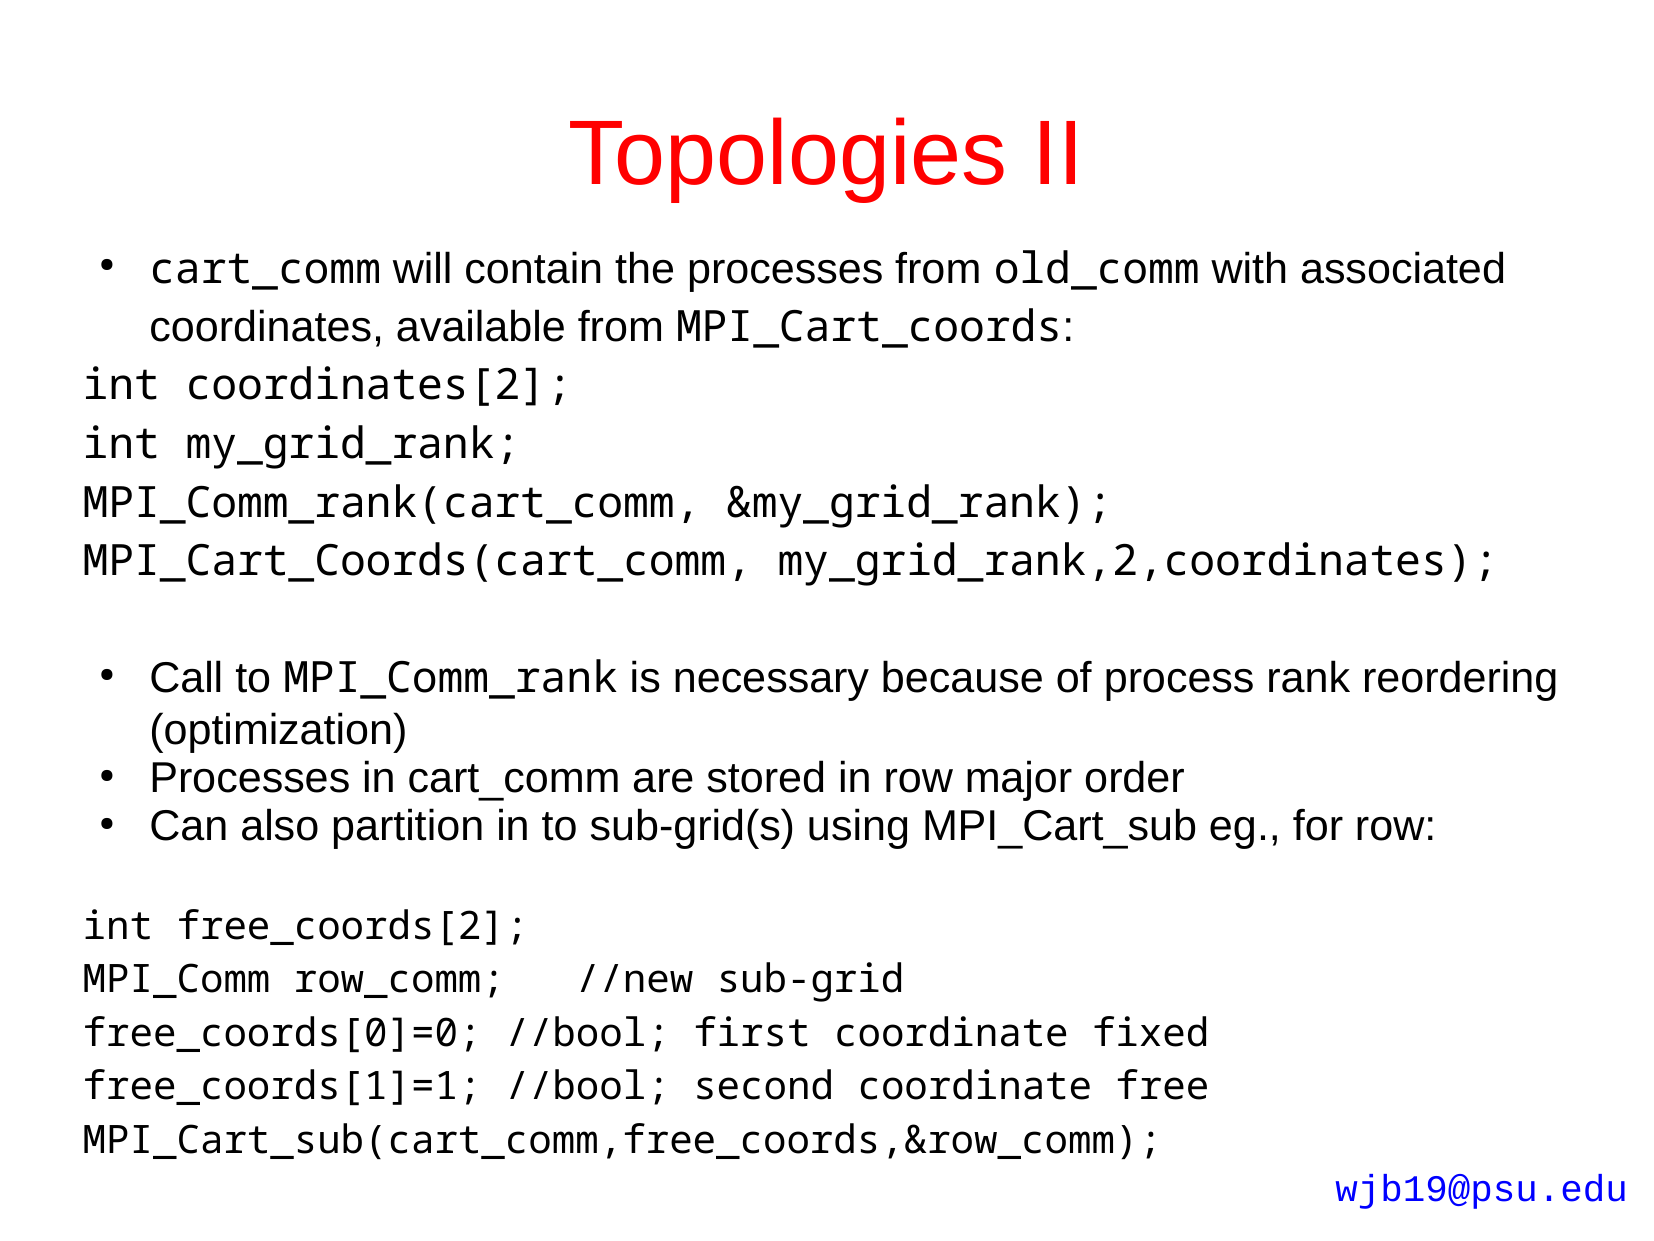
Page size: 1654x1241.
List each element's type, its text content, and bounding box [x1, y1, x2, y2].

text_box wjb19@psu.edu [1320, 1162, 1643, 1220]
title Topologies II [82, 49, 1571, 237]
list cart_comm will contain the processes from old_comm with associated coordinates, available from MPI_Cart_coords: int coordinates[2]; int my_grid_rank; MPI_Comm_rank(cart_comm, &my_grid_rank); MPI_Cart_Coords(cart_comm, my_grid_rank,2,coordinates); Call to MPI_Comm_rank is necessary because of process rank reordering (optimization) Processes in cart_comm are stored in row major order Can also partition in to sub-grid(s) using MPI_Cart_sub eg., for row: int free_coords[2]; MPI_Comm row_comm; //new sub-grid free_coords[0]=0; //bool; first coordinate fixed free_coords[1]=1; //bool; second coordinate free MPI_Cart_sub(cart_comm,free_coords,&row_comm); [82, 237, 1571, 1185]
